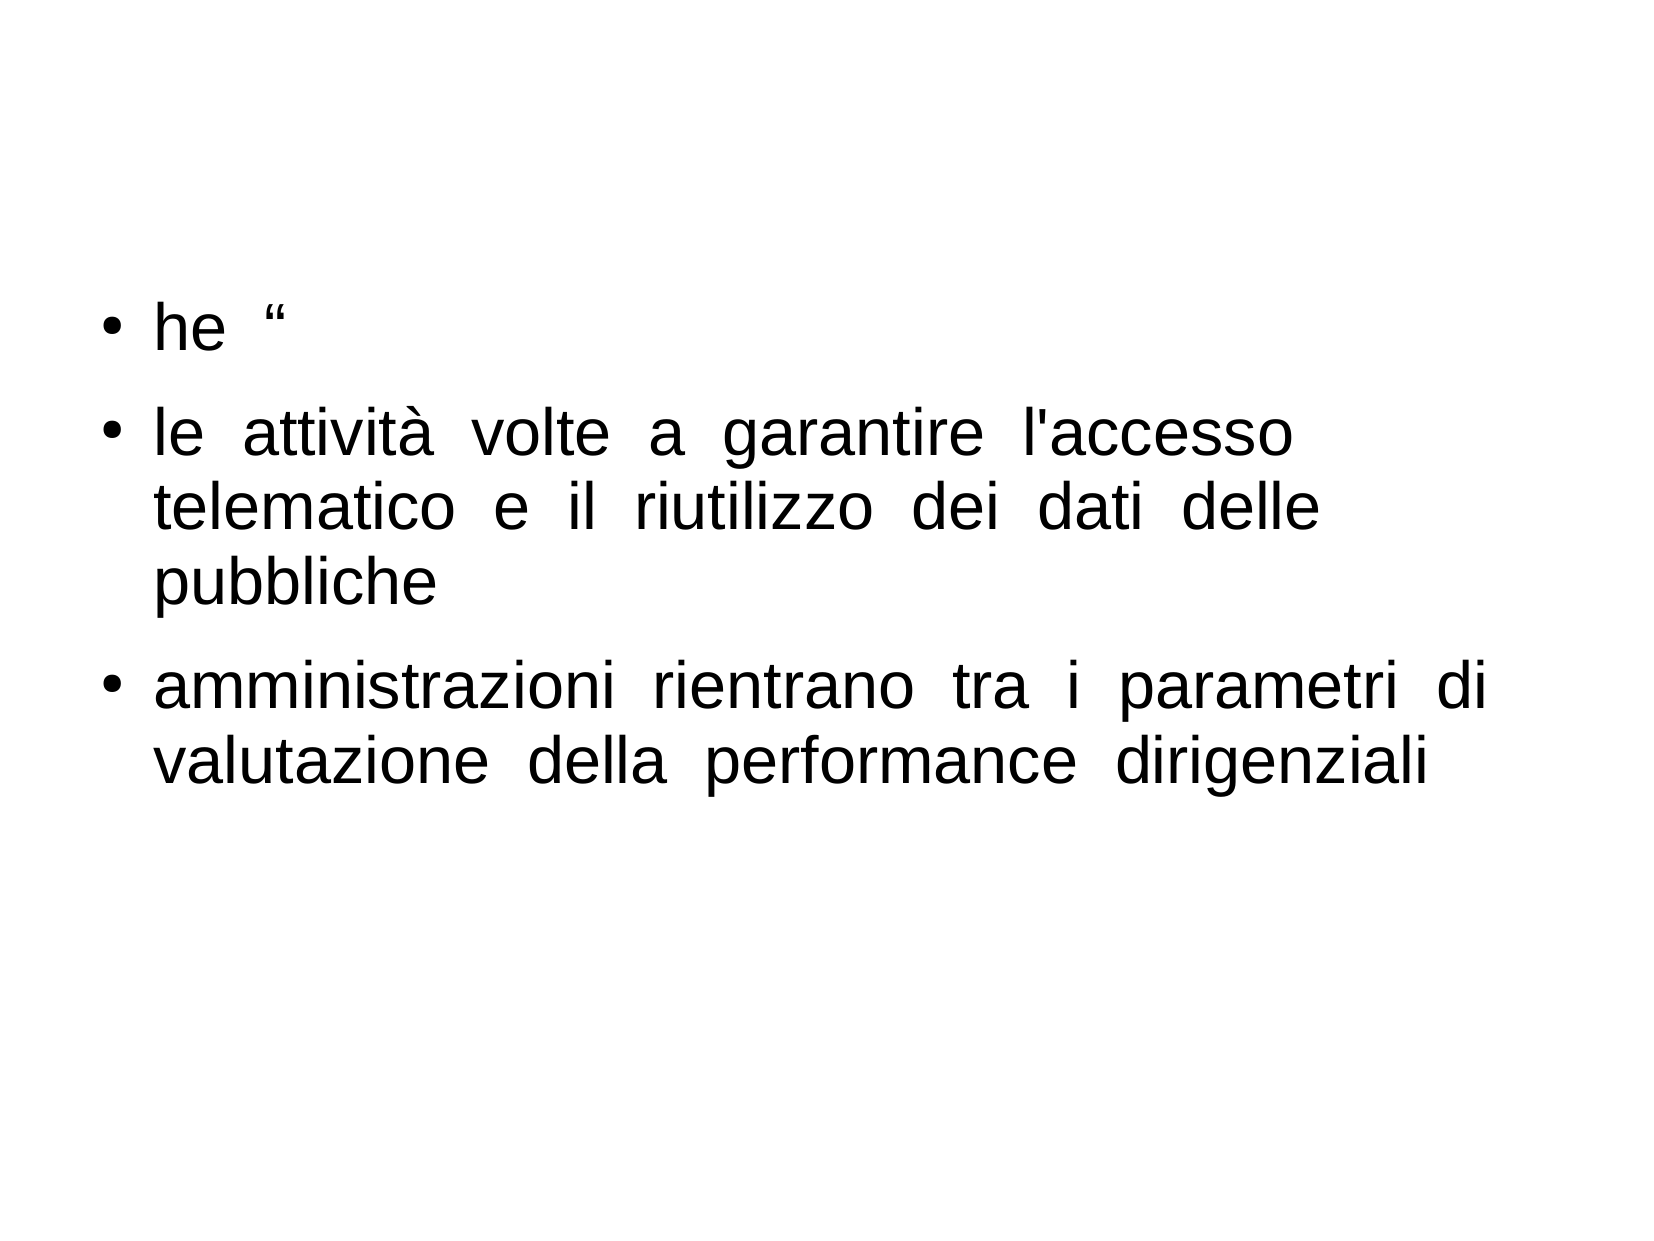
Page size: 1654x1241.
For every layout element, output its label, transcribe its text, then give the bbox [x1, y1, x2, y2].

list he “ le attività volte a garantire l'accesso telematico e il riutilizzo dei dati delle pubbliche amministrazioni rientrano tra i parametri di valutazione della performance dirigenziali [82, 290, 1571, 1010]
